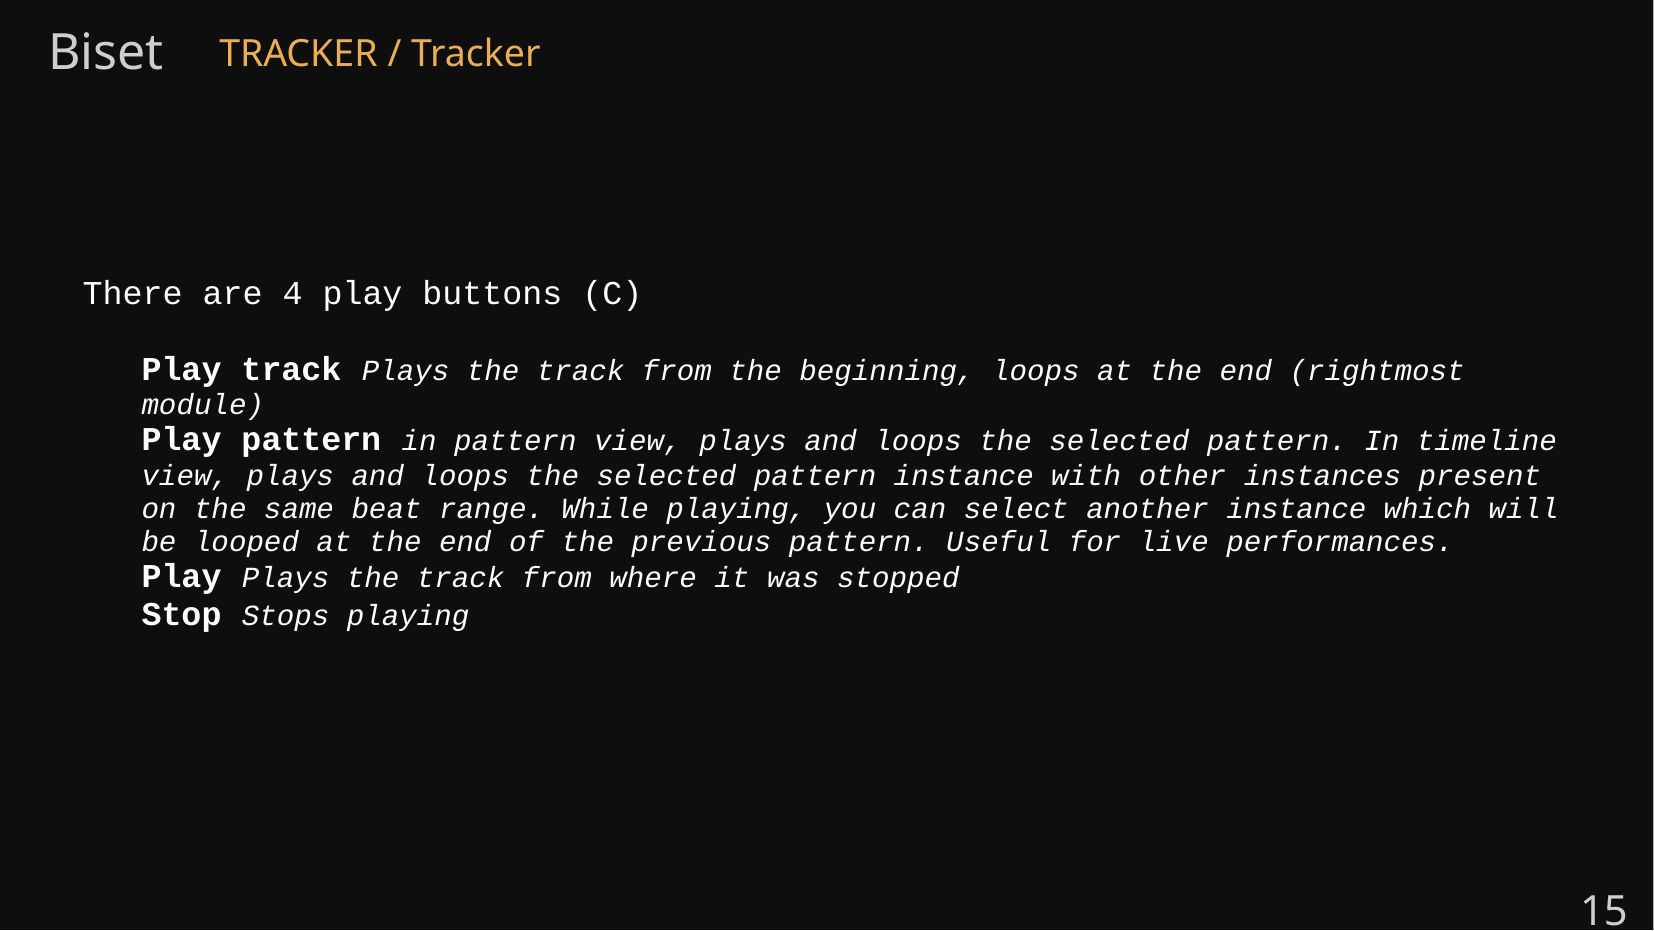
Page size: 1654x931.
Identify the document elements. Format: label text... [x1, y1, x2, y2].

text_box 15 [1565, 873, 1654, 931]
text_box TRACKER / Tracker [204, 19, 680, 216]
title Biset [5, 23, 207, 77]
list There are 4 play buttons (C) Play track Plays the track from the beginning, loops at the end (rightmost module) Play pattern in pattern view, plays and loops the selected pattern. In timeline view, plays and loops the selected pattern instance with other instances present on the same beat range. While playing, you can select another instance which will be looped at the end of the previous pattern. Useful for live performances. Play Plays the track from where it was stopped Stop Stops playing [82, 276, 1571, 654]
